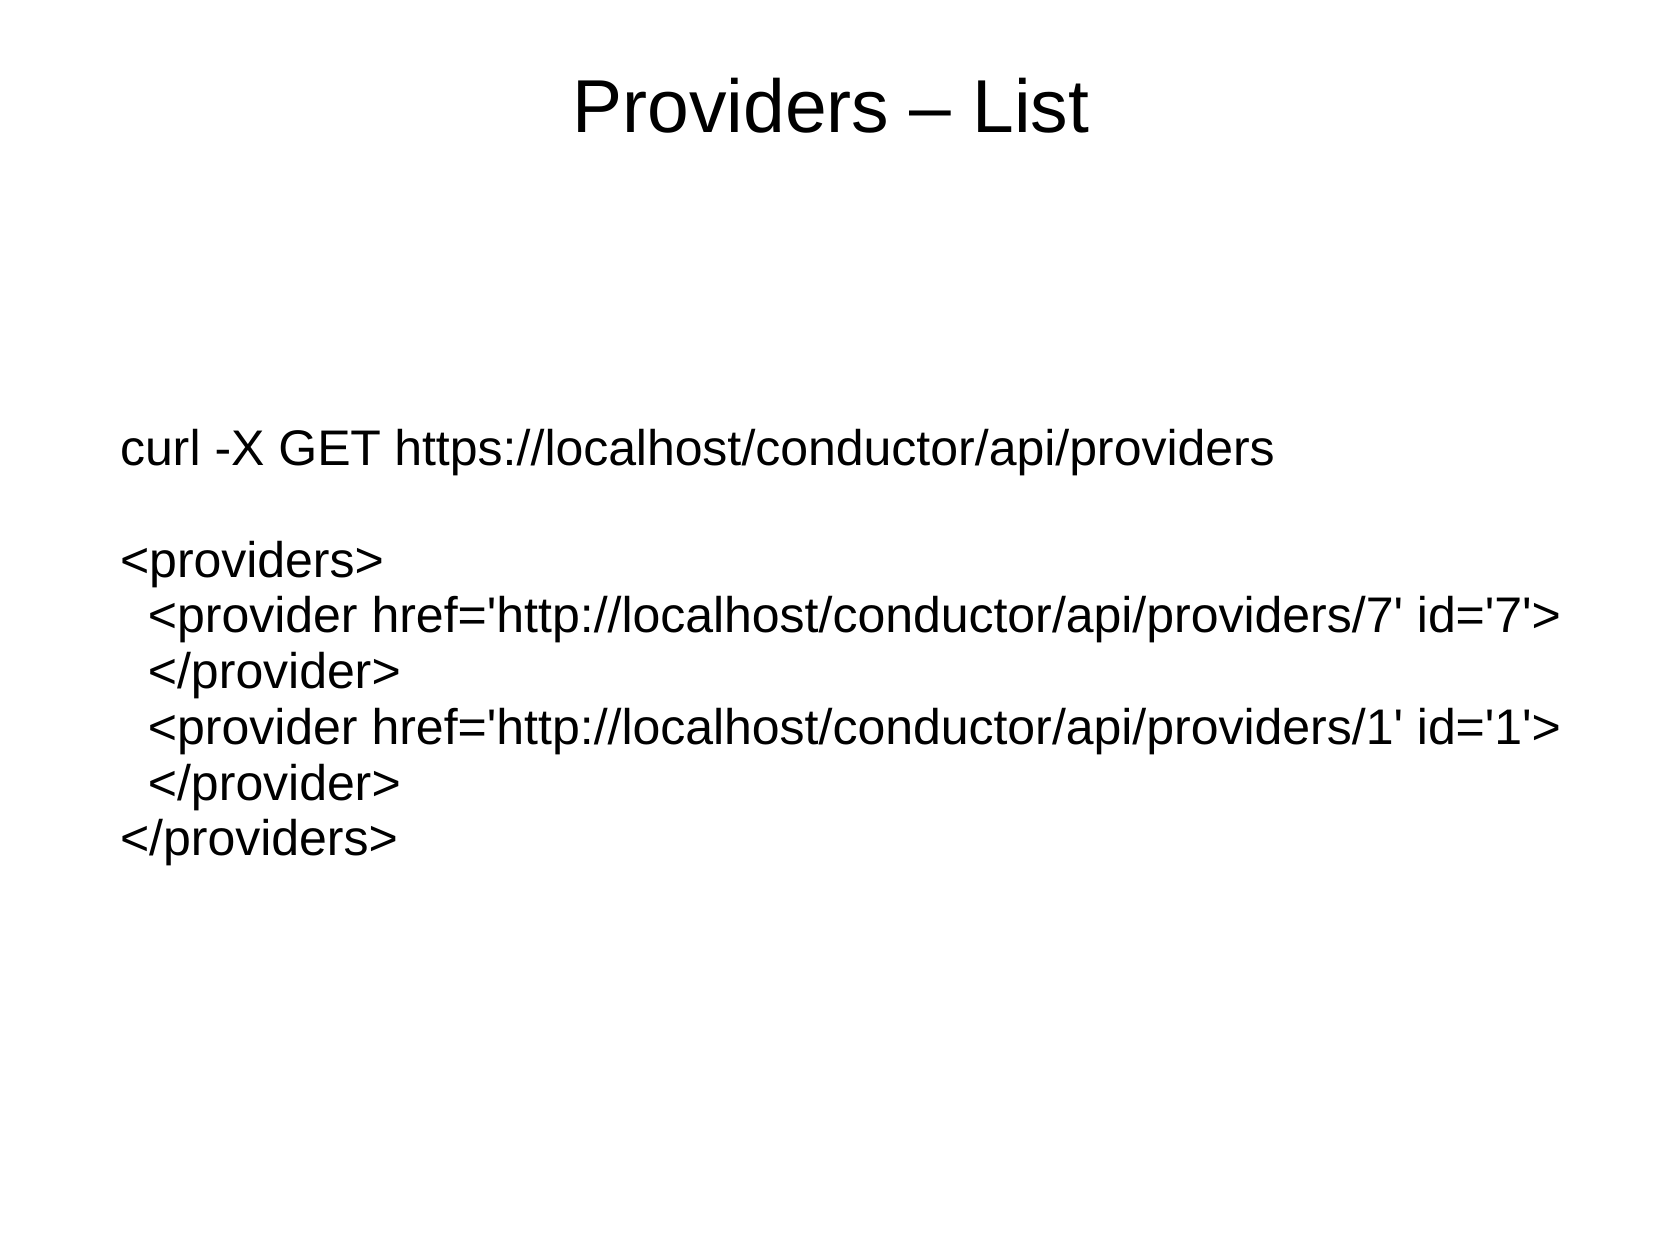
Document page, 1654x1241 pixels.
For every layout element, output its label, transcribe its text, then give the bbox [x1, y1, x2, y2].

title Providers – List [86, 2, 1576, 211]
subtitle curl -X GET https://localhost/conductor/api/providers <providers> <provider href='http://localhost/conductor/api/providers/7' id='7'> </provider> <provider href='http://localhost/conductor/api/providers/1' id='1'> </provider> </providers> [119, 339, 1576, 1059]
